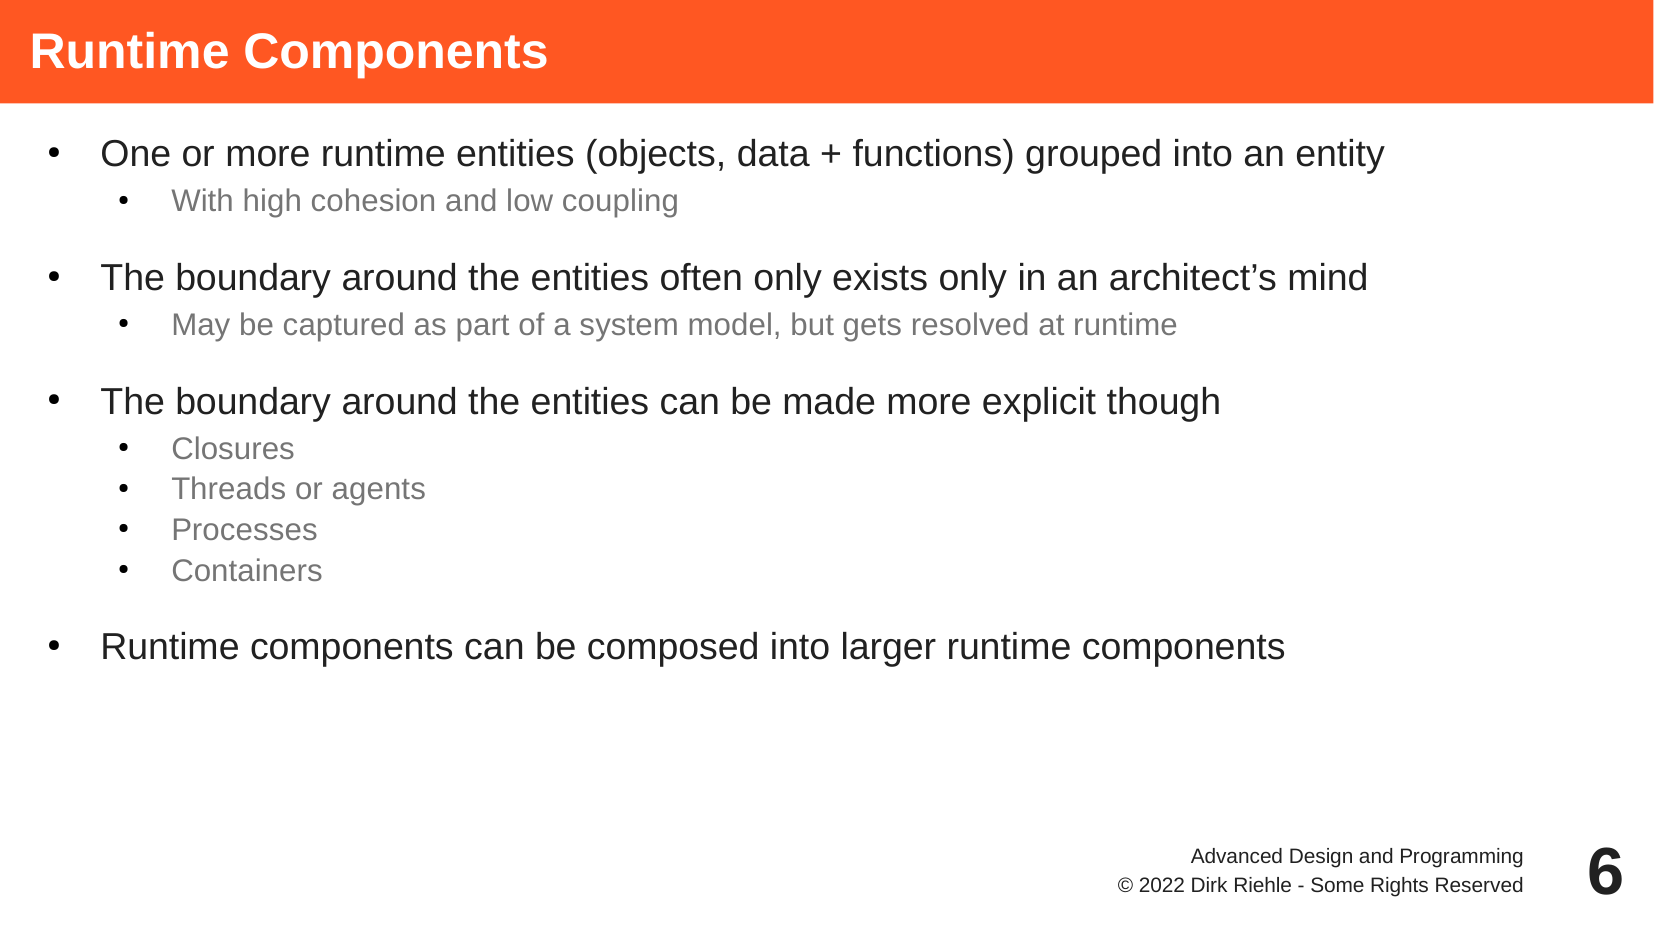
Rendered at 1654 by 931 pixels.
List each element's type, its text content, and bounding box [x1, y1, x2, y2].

list One or more runtime entities (objects, data + functions) grouped into an entity With high cohesion and low coupling The boundary around the entities often only exists only in an architect’s mind May be captured as part of a system model, but gets resolved at runtime The boundary around the entities can be made more explicit though Closures Threads or agents Processes Containers Runtime components can be composed into larger runtime components [29, 132, 1625, 813]
title Runtime Components [0, 0, 1654, 104]
